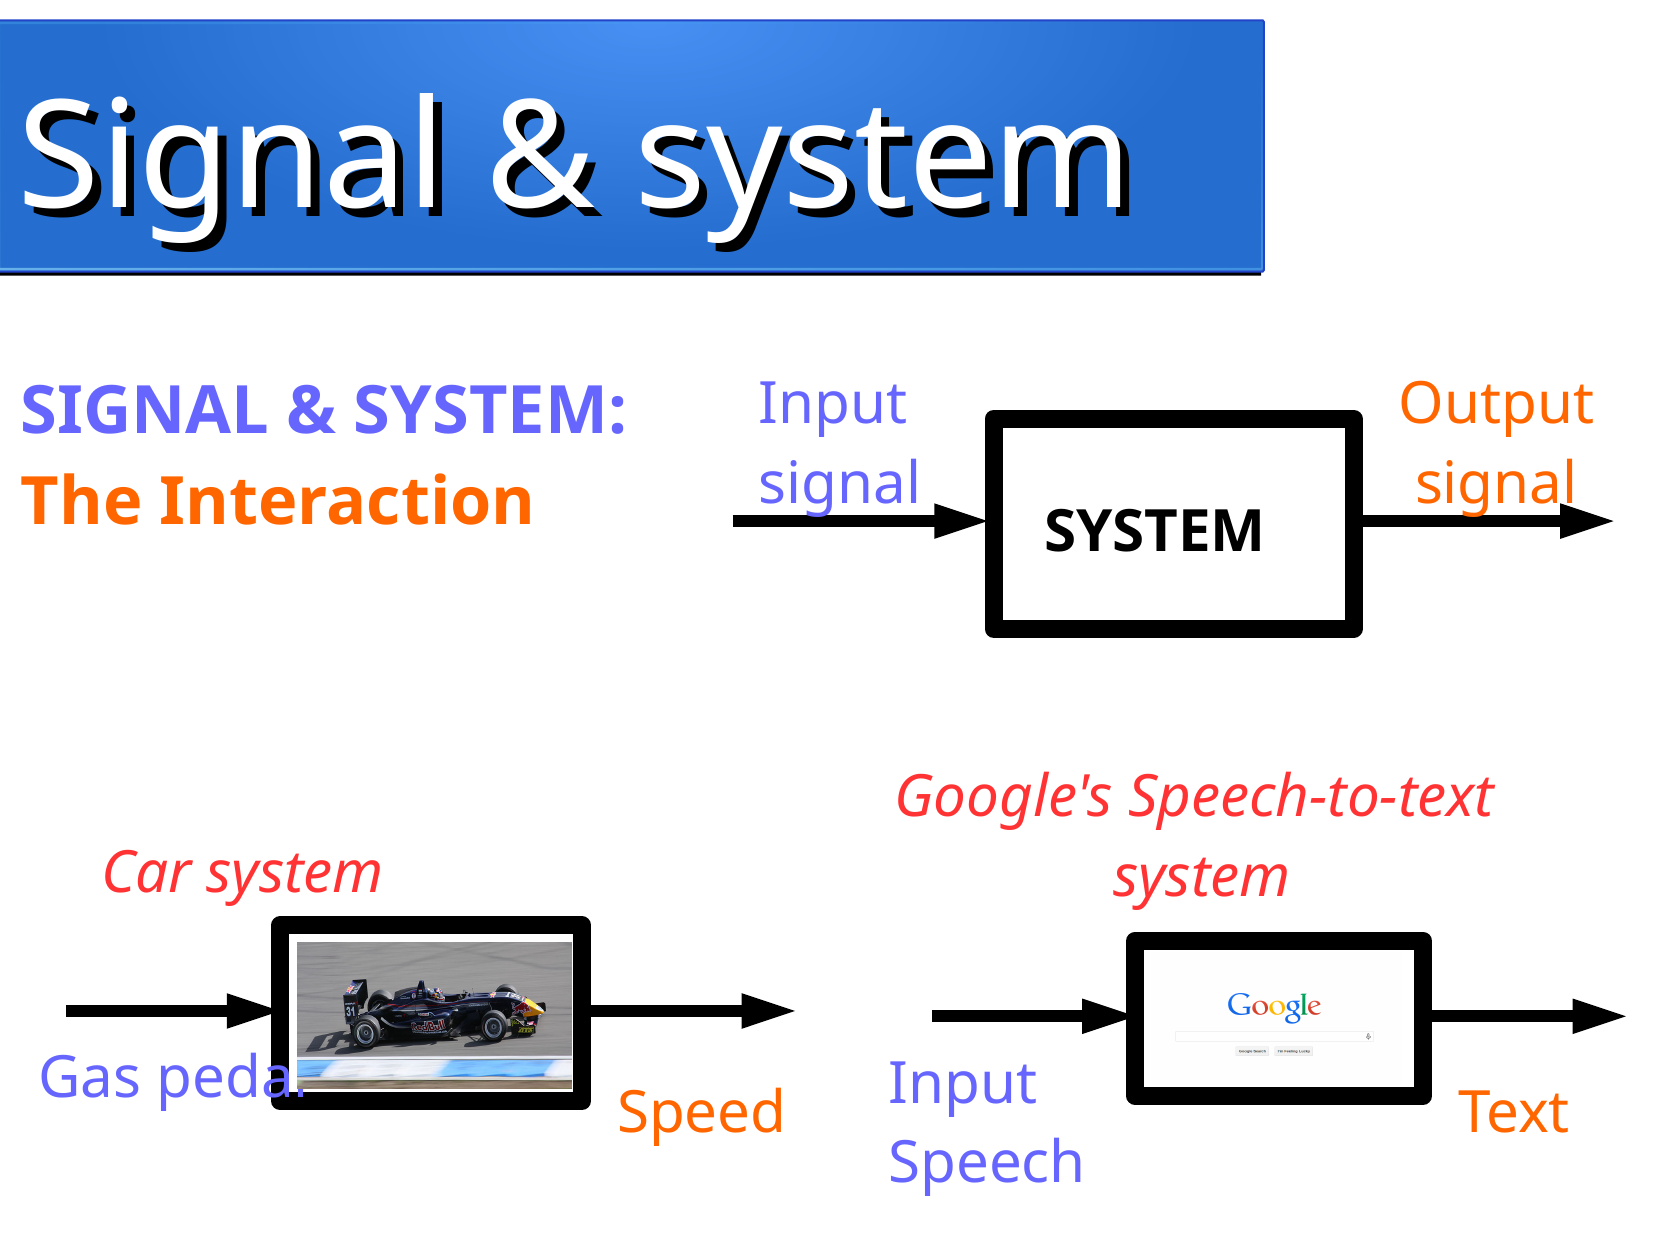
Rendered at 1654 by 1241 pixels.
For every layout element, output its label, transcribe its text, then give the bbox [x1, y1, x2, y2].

picture [297, 942, 572, 1089]
text_box Car system [50, 823, 446, 906]
title Signal & system [17, 0, 1252, 325]
text_box SYSTEM [1029, 481, 1323, 565]
text_box Input signal [744, 354, 947, 505]
text_box Output signal [1383, 354, 1616, 505]
text_box [993, 418, 1354, 629]
text_box [280, 925, 582, 1102]
text_box Text [1443, 1062, 1648, 1165]
text_box Gas pedal [23, 1027, 334, 1178]
text_box Input Speech [874, 1033, 1153, 1193]
text_box Speed [602, 1063, 836, 1146]
picture [1151, 952, 1402, 1085]
text_box Google's Speech-to-text system [879, 747, 1630, 898]
text_box SIGNAL & SYSTEM: The Interaction [5, 355, 770, 526]
text_box [1135, 940, 1423, 1096]
